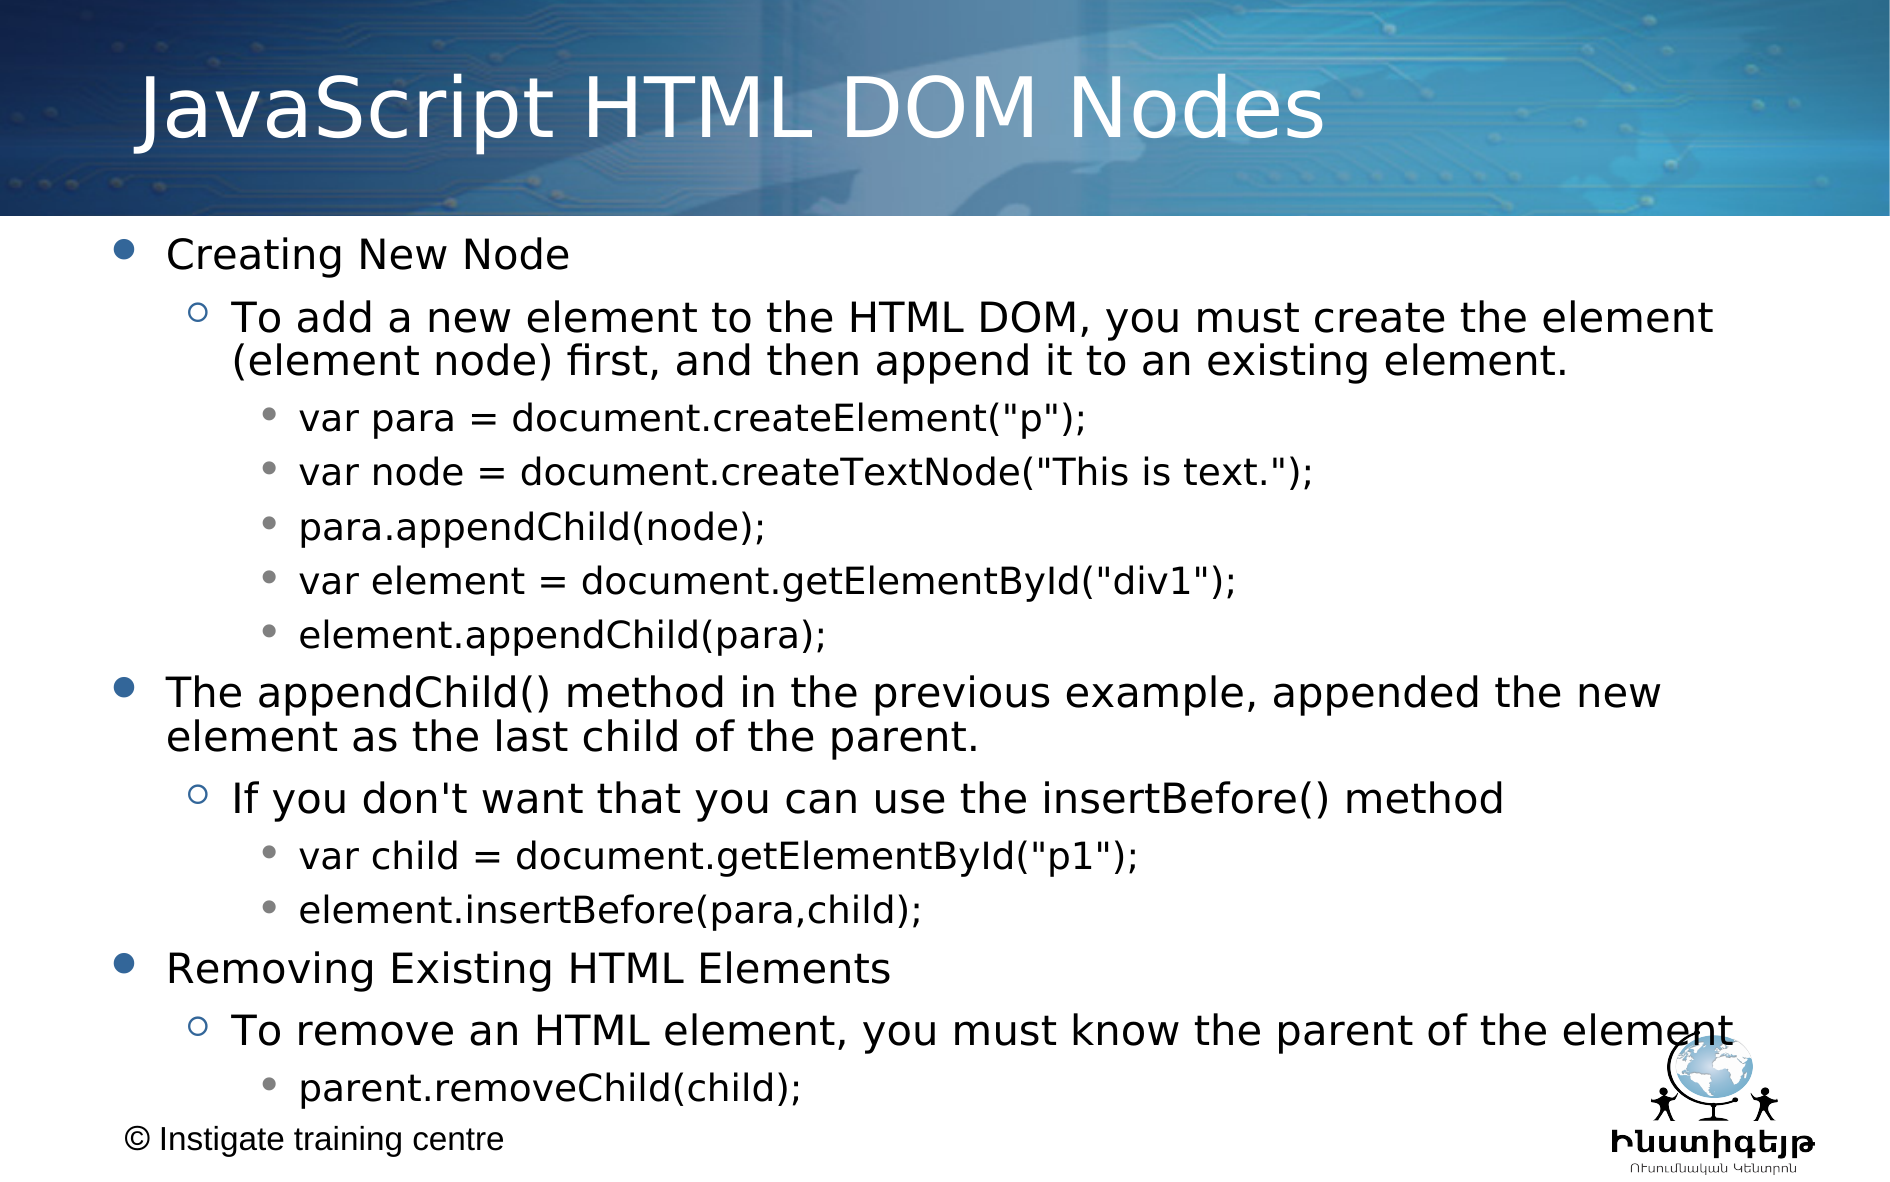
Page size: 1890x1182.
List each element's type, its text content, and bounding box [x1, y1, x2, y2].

text_box JavaScript HTML DOM Nodes [138, 82, 1890, 87]
list Creating New Node To add a new element to the HTML DOM, you must create the element (element node) first, and then append it to an existing element. var para = document.createElement("p"); var node = document.createTextNode("This is text."); para.appendChild(node); var element = document.getElementById("div1"); element.appendChild(para); The appendChild() method in the previous example, appended the new element as the last child of the parent. If you don't want that you can use the insertBefore() method var child = document.getElementById("p1"); element.insertBefore(para,child); Removing Existing HTML Elements To remove an HTML element, you must know the parent of the element parent.removeChild(child); [110, 235, 1801, 264]
list With the HTML DOM, you can navigate the node tree using node relationships. According to the W3C HTML DOM standard, everything in an HTML document is a node: The entire document is a document node Every HTML element is an element node The text inside HTML elements are text nodes Every HTML attribute is an attribute node All comments are comment nodes New nodes can be created, and all nodes can be modified or deleted. Node Relationships The nodes in the node tree have a hierarchical relationship to each other. The terms parent, child, and sibling are used to describe the relationships. [484, 136, 1890, 146]
picture [0, 0, 1890, 216]
picture [1612, 1030, 1815, 1175]
